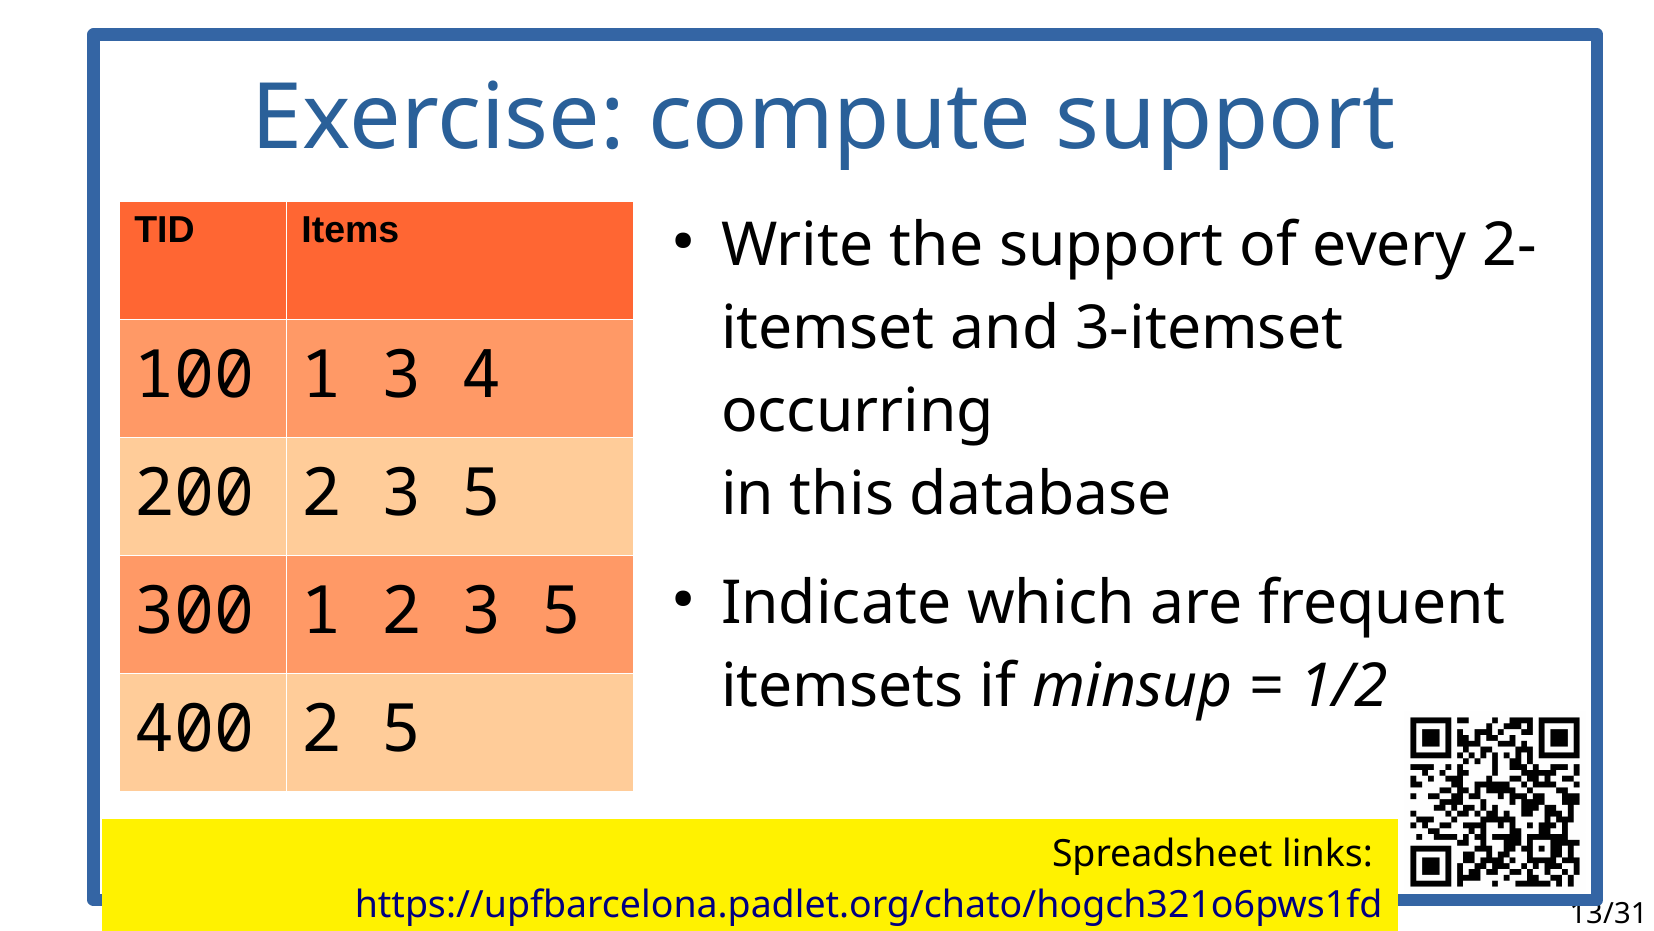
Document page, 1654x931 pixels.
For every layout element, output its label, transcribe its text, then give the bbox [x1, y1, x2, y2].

picture [1404, 711, 1586, 893]
table_cell 2 3 5 [287, 438, 633, 555]
table_header TID [120, 202, 286, 319]
text_box Spreadsheet links: https://upfbarcelona.padlet.org/chato/hogch321o6pws1fd [102, 819, 1398, 892]
table_cell 200 [120, 438, 286, 555]
title Exercise: compute support [100, 41, 1566, 226]
table_cell 1 2 3 5 [287, 556, 633, 673]
table_header Items [287, 202, 633, 319]
table_cell 400 [120, 674, 286, 791]
list Write the support of every 2-itemset and 3-itemset occurring in this database Indicate which are frequent itemsets if minsup = 1/2 [656, 200, 1582, 736]
title Exercise: compute support [82, 1, 1566, 226]
table_cell 100 [120, 320, 286, 437]
table_cell 2 5 [287, 674, 633, 791]
table_cell 300 [120, 556, 286, 673]
table_cell 1 3 4 [287, 320, 633, 437]
